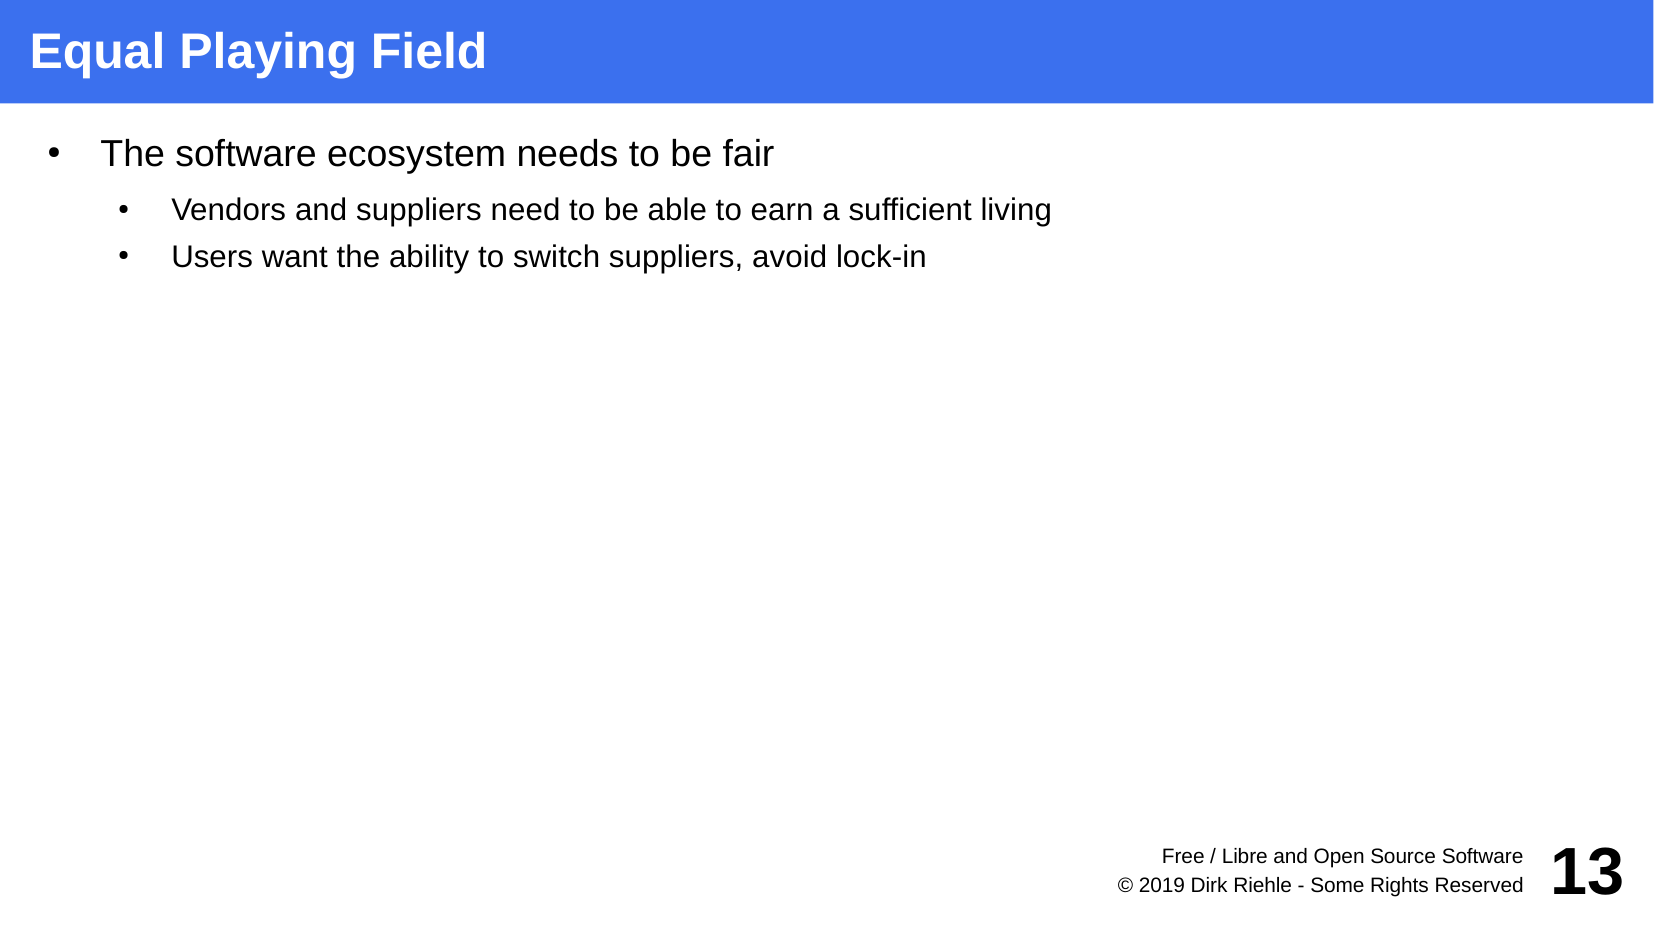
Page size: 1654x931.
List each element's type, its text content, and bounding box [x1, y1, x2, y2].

list The software ecosystem needs to be fair Vendors and suppliers need to be able to earn a sufficient living Users want the ability to switch suppliers, avoid lock-in [29, 132, 1625, 813]
title Equal Playing Field [0, 0, 1654, 104]
